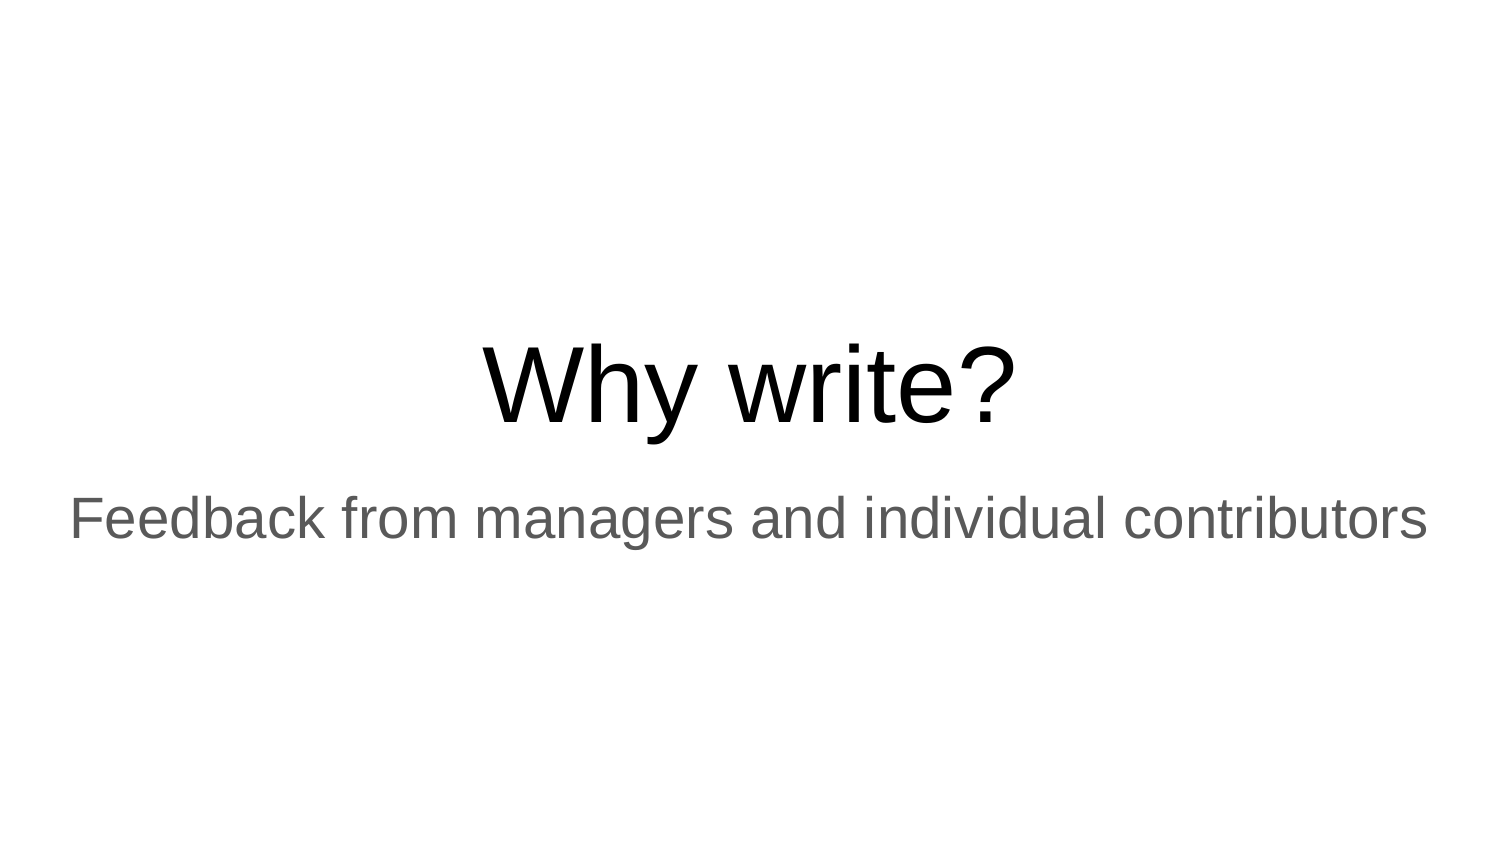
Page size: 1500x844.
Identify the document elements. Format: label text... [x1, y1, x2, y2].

subtitle Feedback from managers and individual contributors [51, 464, 1449, 595]
title Why write? [51, 122, 1449, 459]
